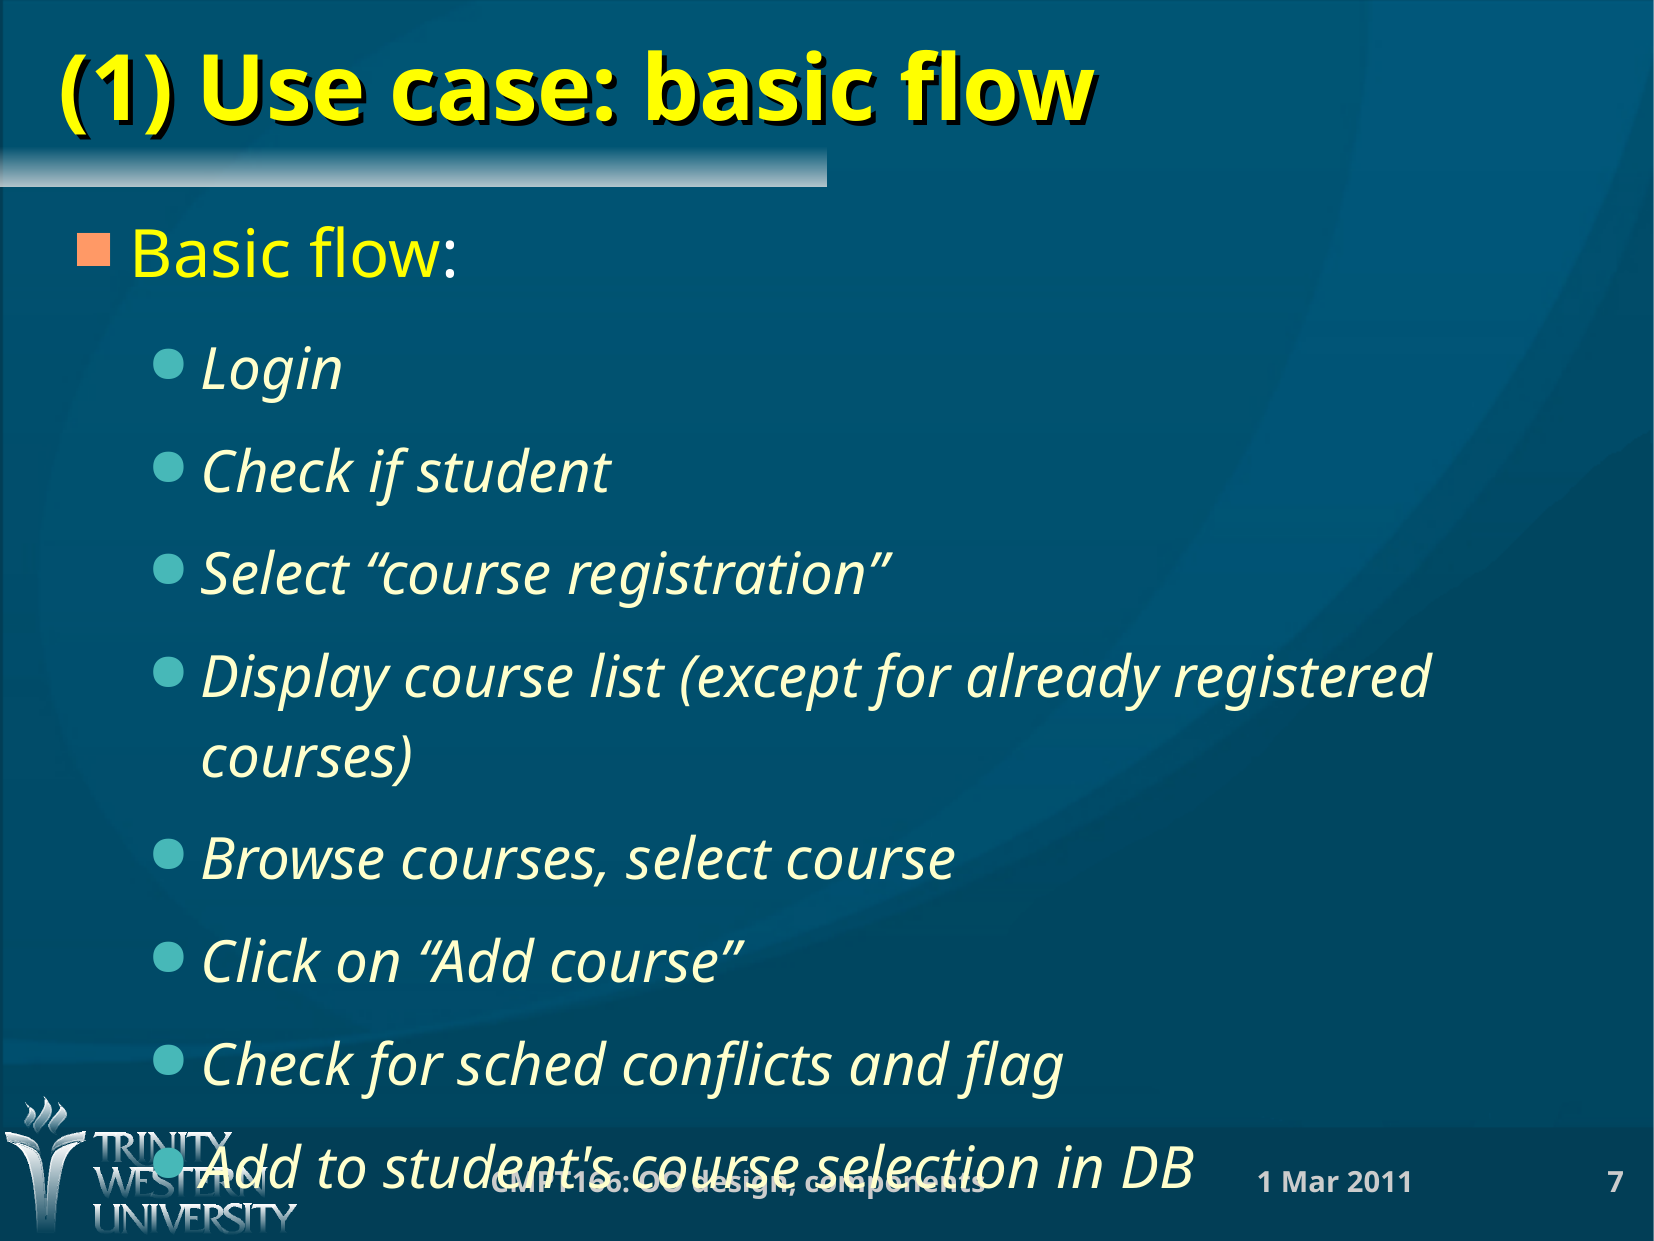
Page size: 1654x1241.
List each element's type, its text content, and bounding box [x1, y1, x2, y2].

picture [38, 1227, 54, 1232]
list Basic flow: Login Check if student Select “course registration” Display course list (except for already registered courses) Browse courses, select course Click on “Add course” Check for sched conflicts and flag Add to student's course selection in DB Update student: WL, current, W* [59, 206, 1625, 1181]
list Name: … Description: … Interface to (component): ... Interface to (component): ... [0, 154, 827, 158]
title (1) Use case: basic flow [59, 19, 1595, 148]
